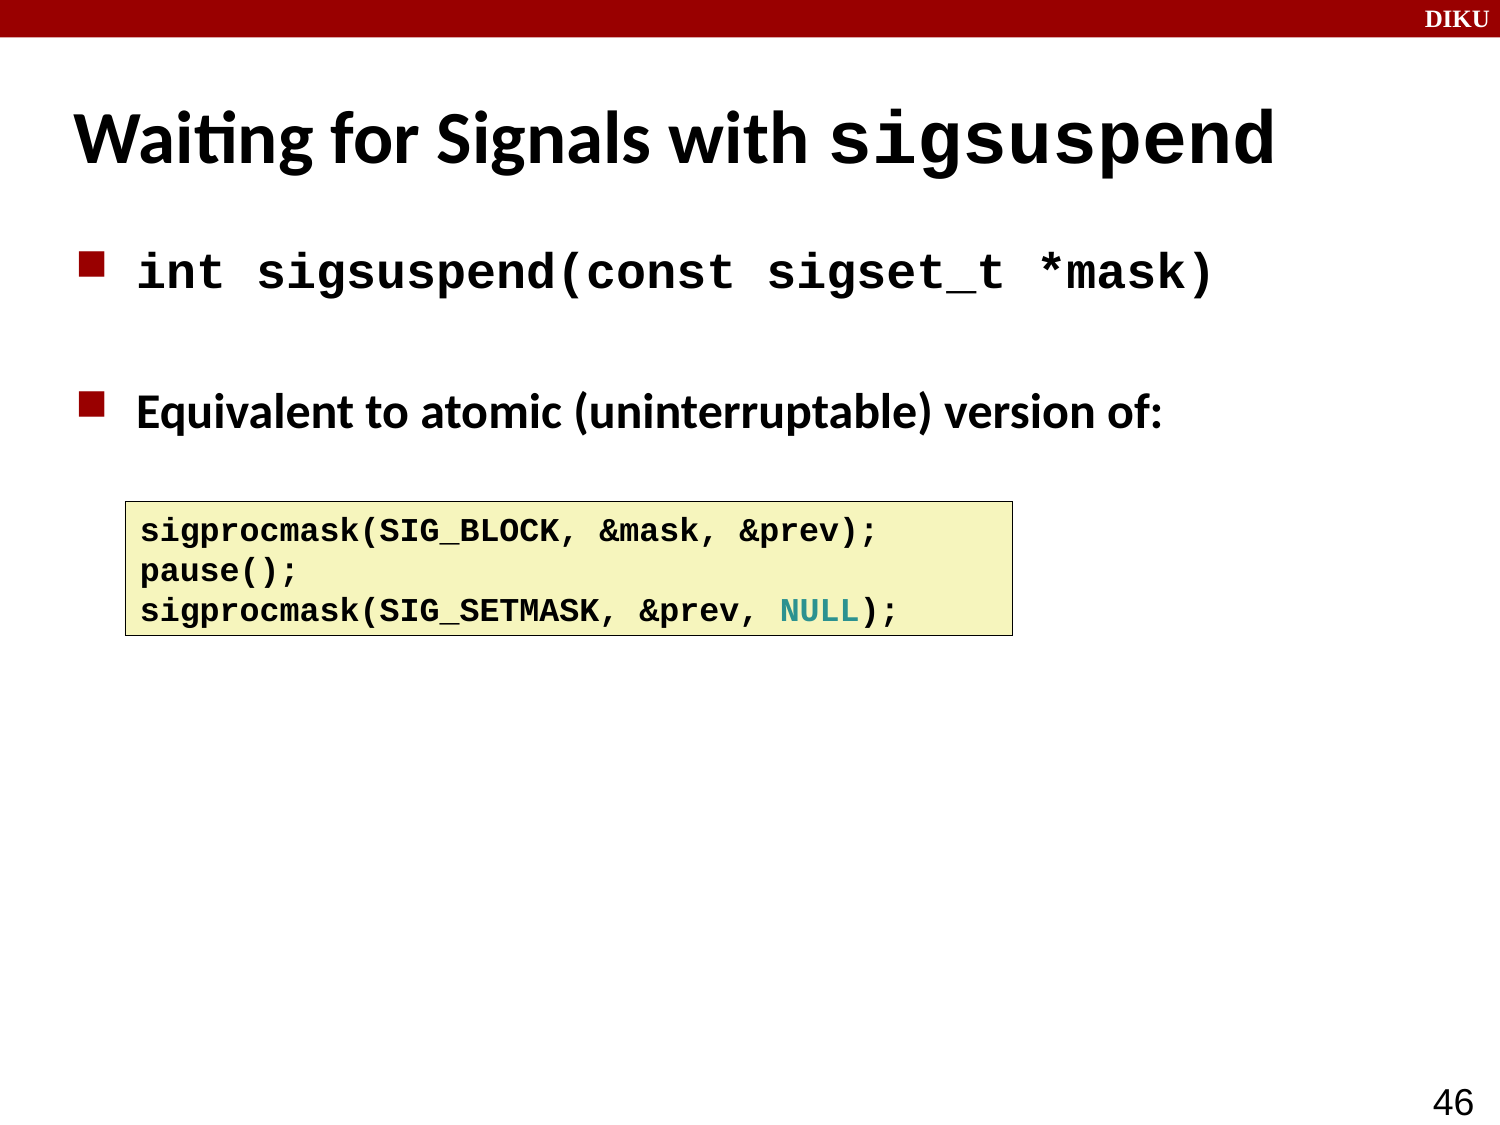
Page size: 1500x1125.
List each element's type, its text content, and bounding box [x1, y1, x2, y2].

text_box Waiting for Signals with sigsuspend [58, 71, 1450, 197]
text_box int sigsuspend(const sigset_t *mask) Equivalent to atomic (uninterruptable) version of: [65, 230, 1361, 313]
text_box sigprocmask(SIG_BLOCK, &mask, &prev); pause(); sigprocmask(SIG_SETMASK, &prev, NULL); [124, 501, 1013, 636]
